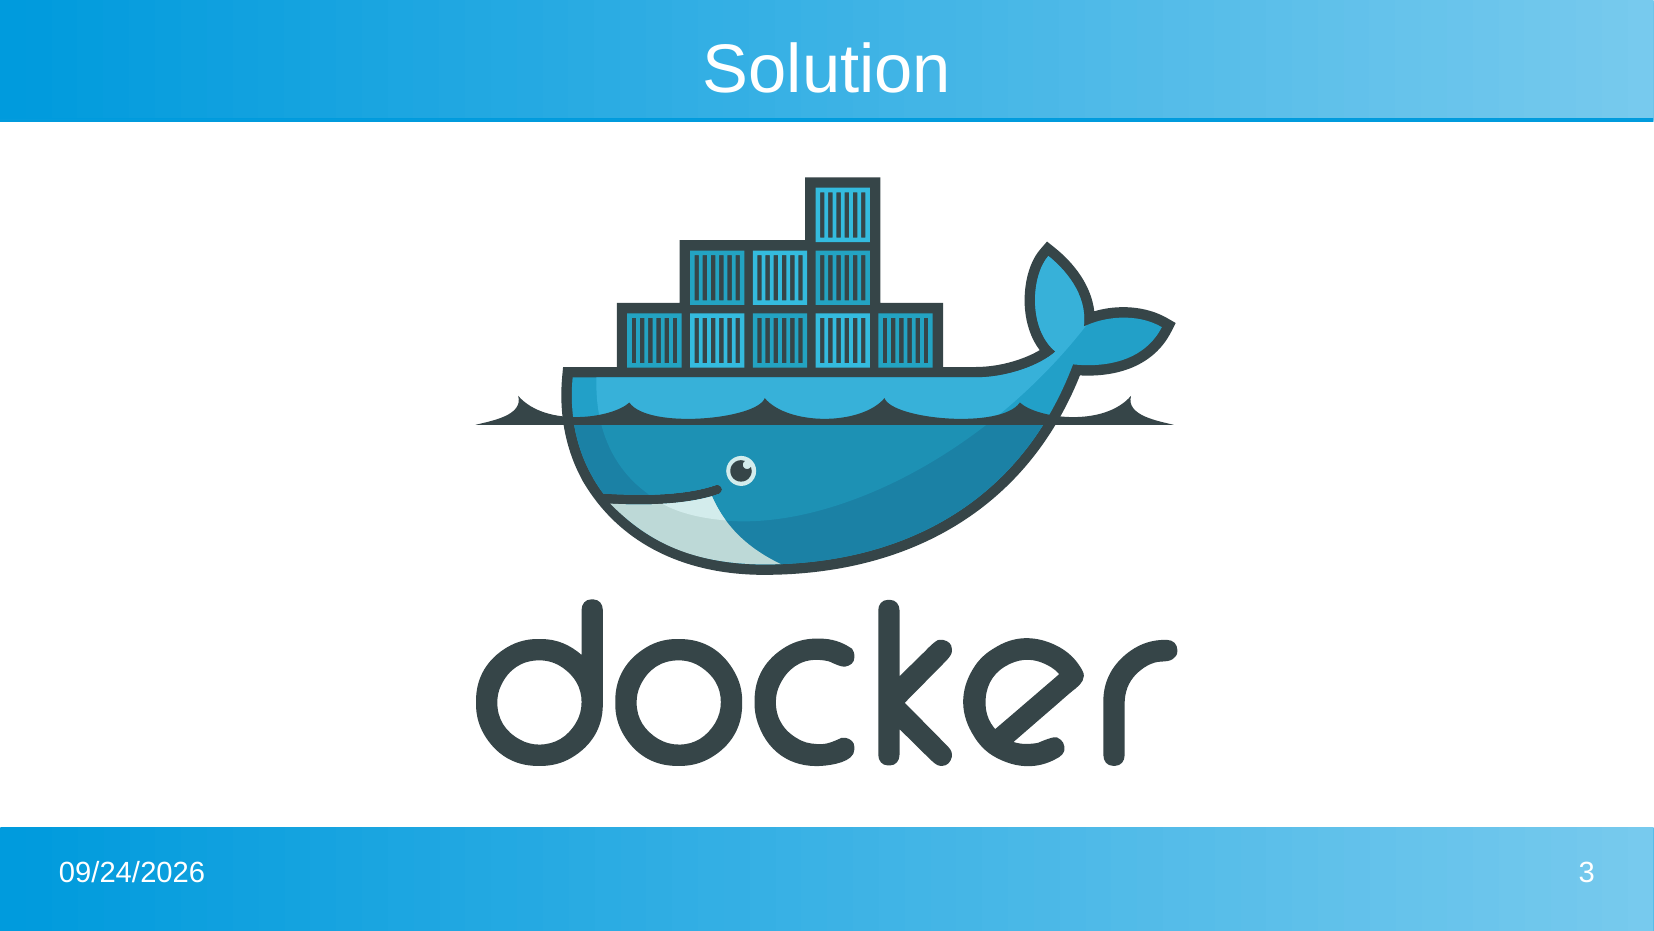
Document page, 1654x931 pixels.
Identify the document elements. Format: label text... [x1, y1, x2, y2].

picture [475, 177, 1179, 768]
title Solution [58, 29, 1595, 108]
